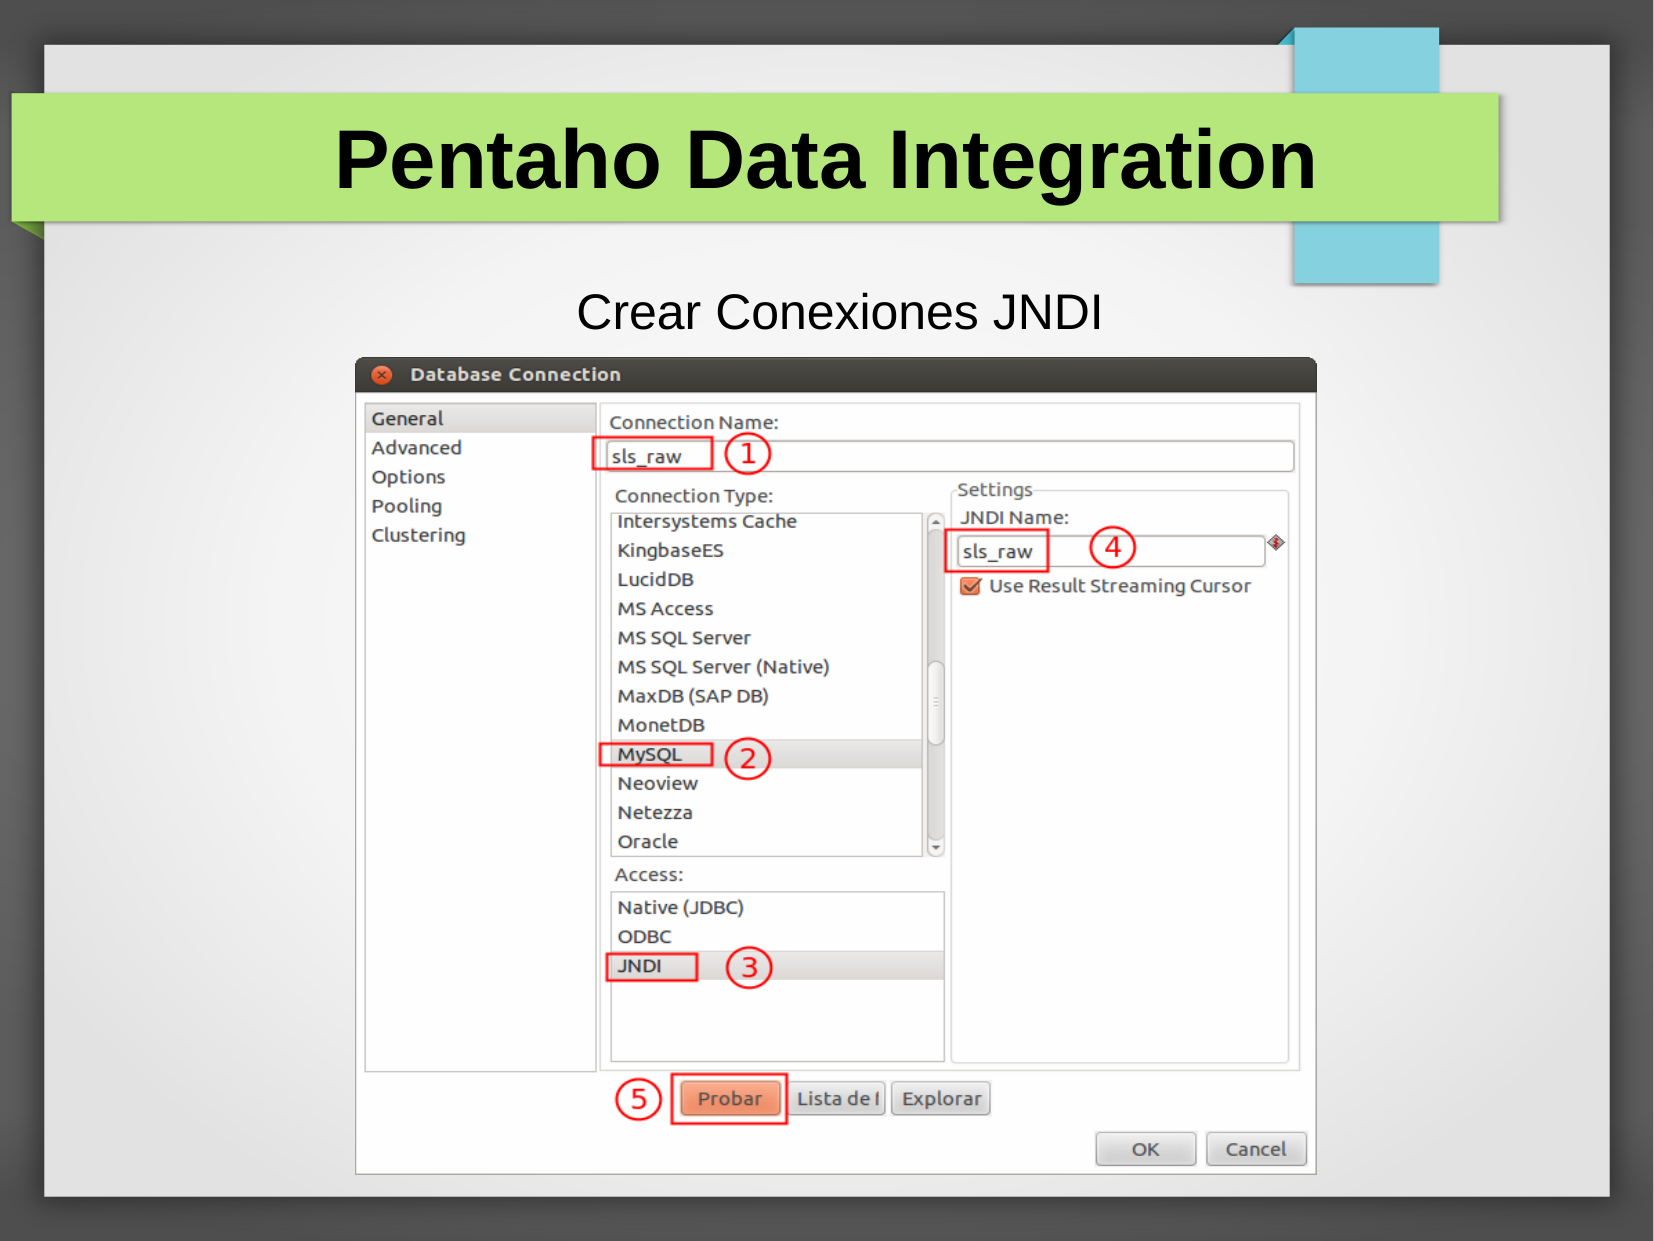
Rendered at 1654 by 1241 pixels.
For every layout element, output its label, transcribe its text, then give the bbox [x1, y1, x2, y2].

picture [0, 0, 1654, 1241]
text_box Crear Conexiones JNDI [561, 276, 1119, 349]
title Pentaho Data Integration [70, 106, 1583, 213]
